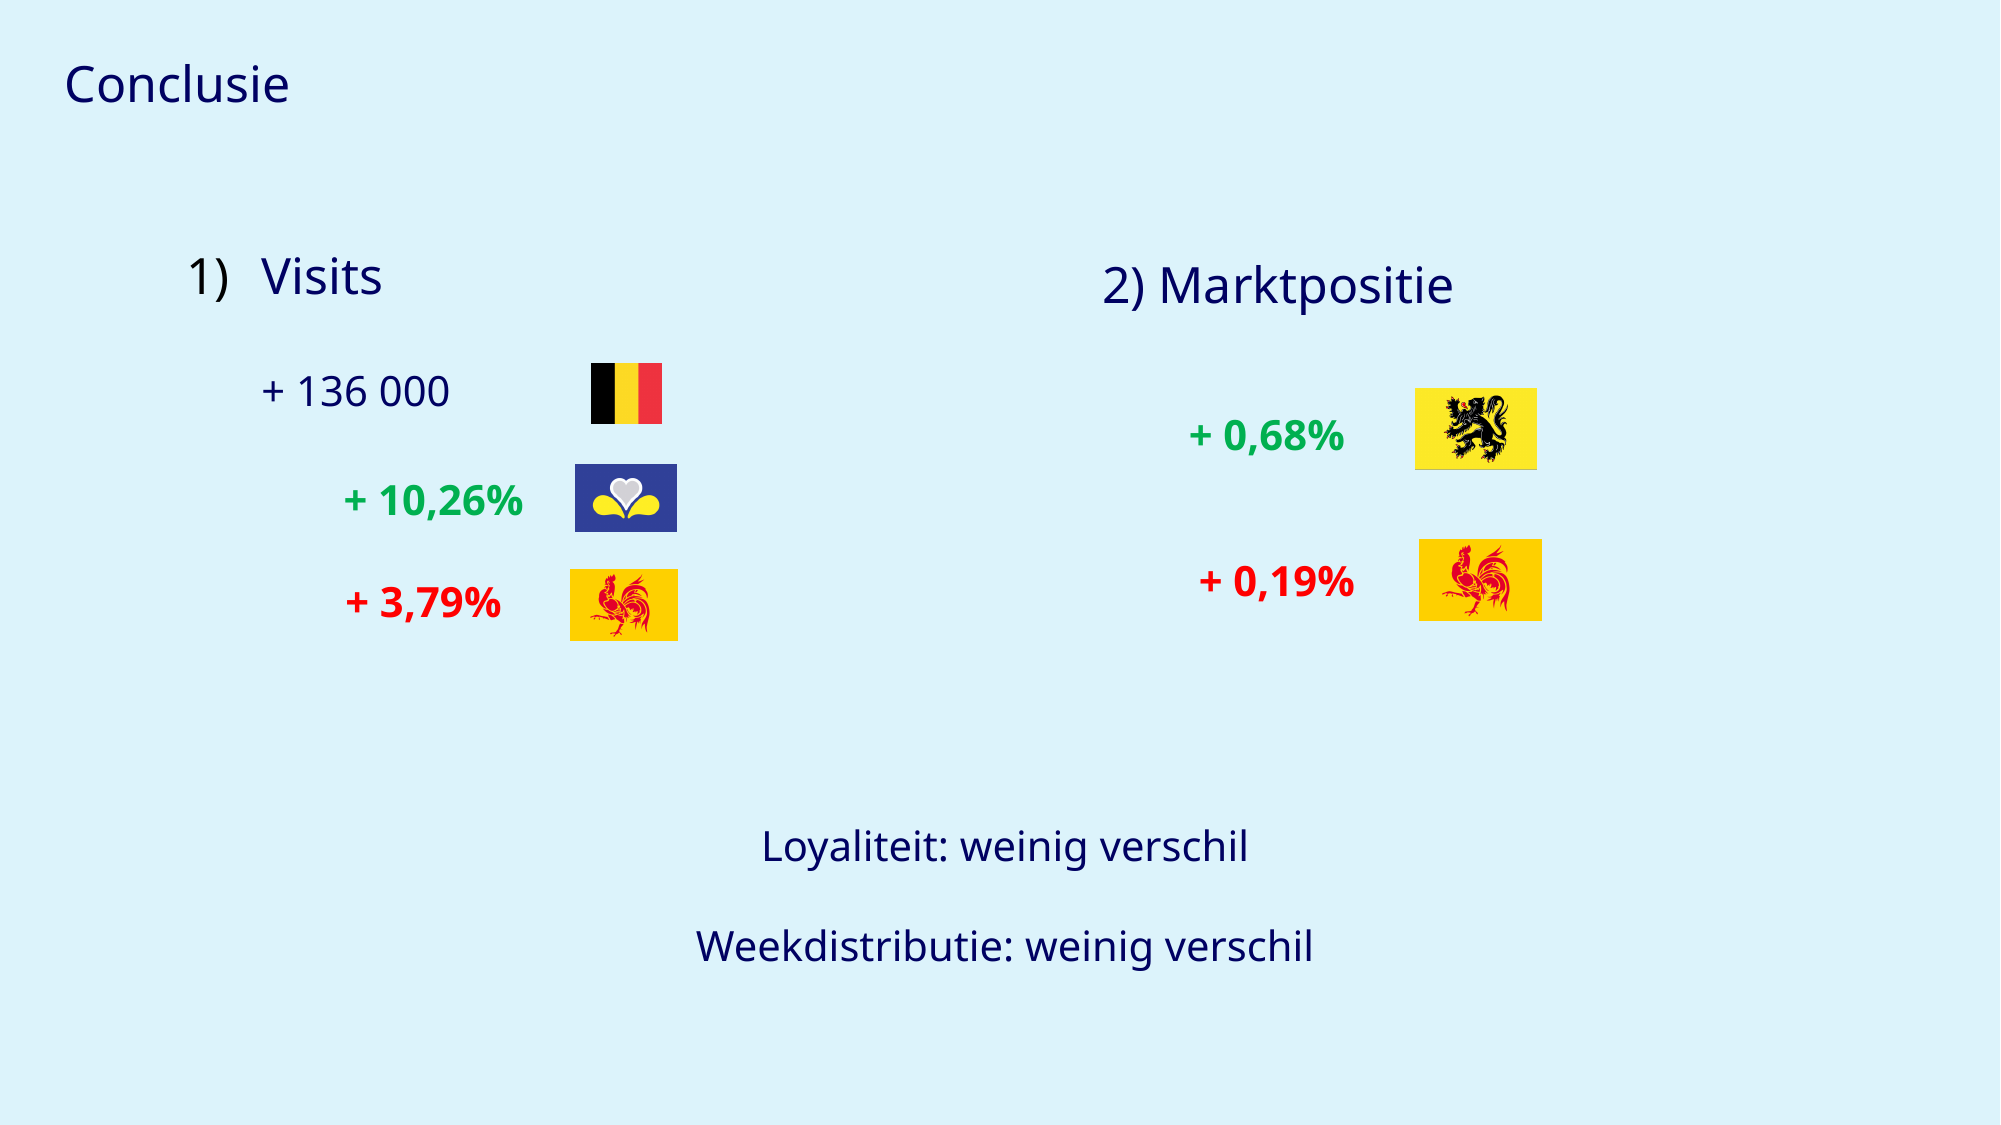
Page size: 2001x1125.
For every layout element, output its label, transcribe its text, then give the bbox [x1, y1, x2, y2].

text_box + 0,68% [1173, 401, 1415, 467]
text_box + 0,19% [1183, 546, 1419, 613]
picture [570, 569, 678, 641]
text_box Loyaliteit: weinig verschil Weekdistributie: weinig verschil [623, 812, 1387, 980]
text_box Conclusie [49, 45, 376, 121]
text_box + 10,26% [328, 466, 594, 533]
picture [575, 464, 677, 532]
picture [1415, 388, 1537, 470]
text_box 2) Marktpositie [1087, 245, 1640, 322]
text_box Visits + 136 000 [171, 236, 848, 424]
text_box + 3,79% [330, 567, 596, 634]
picture [591, 363, 662, 424]
picture [1419, 539, 1542, 621]
